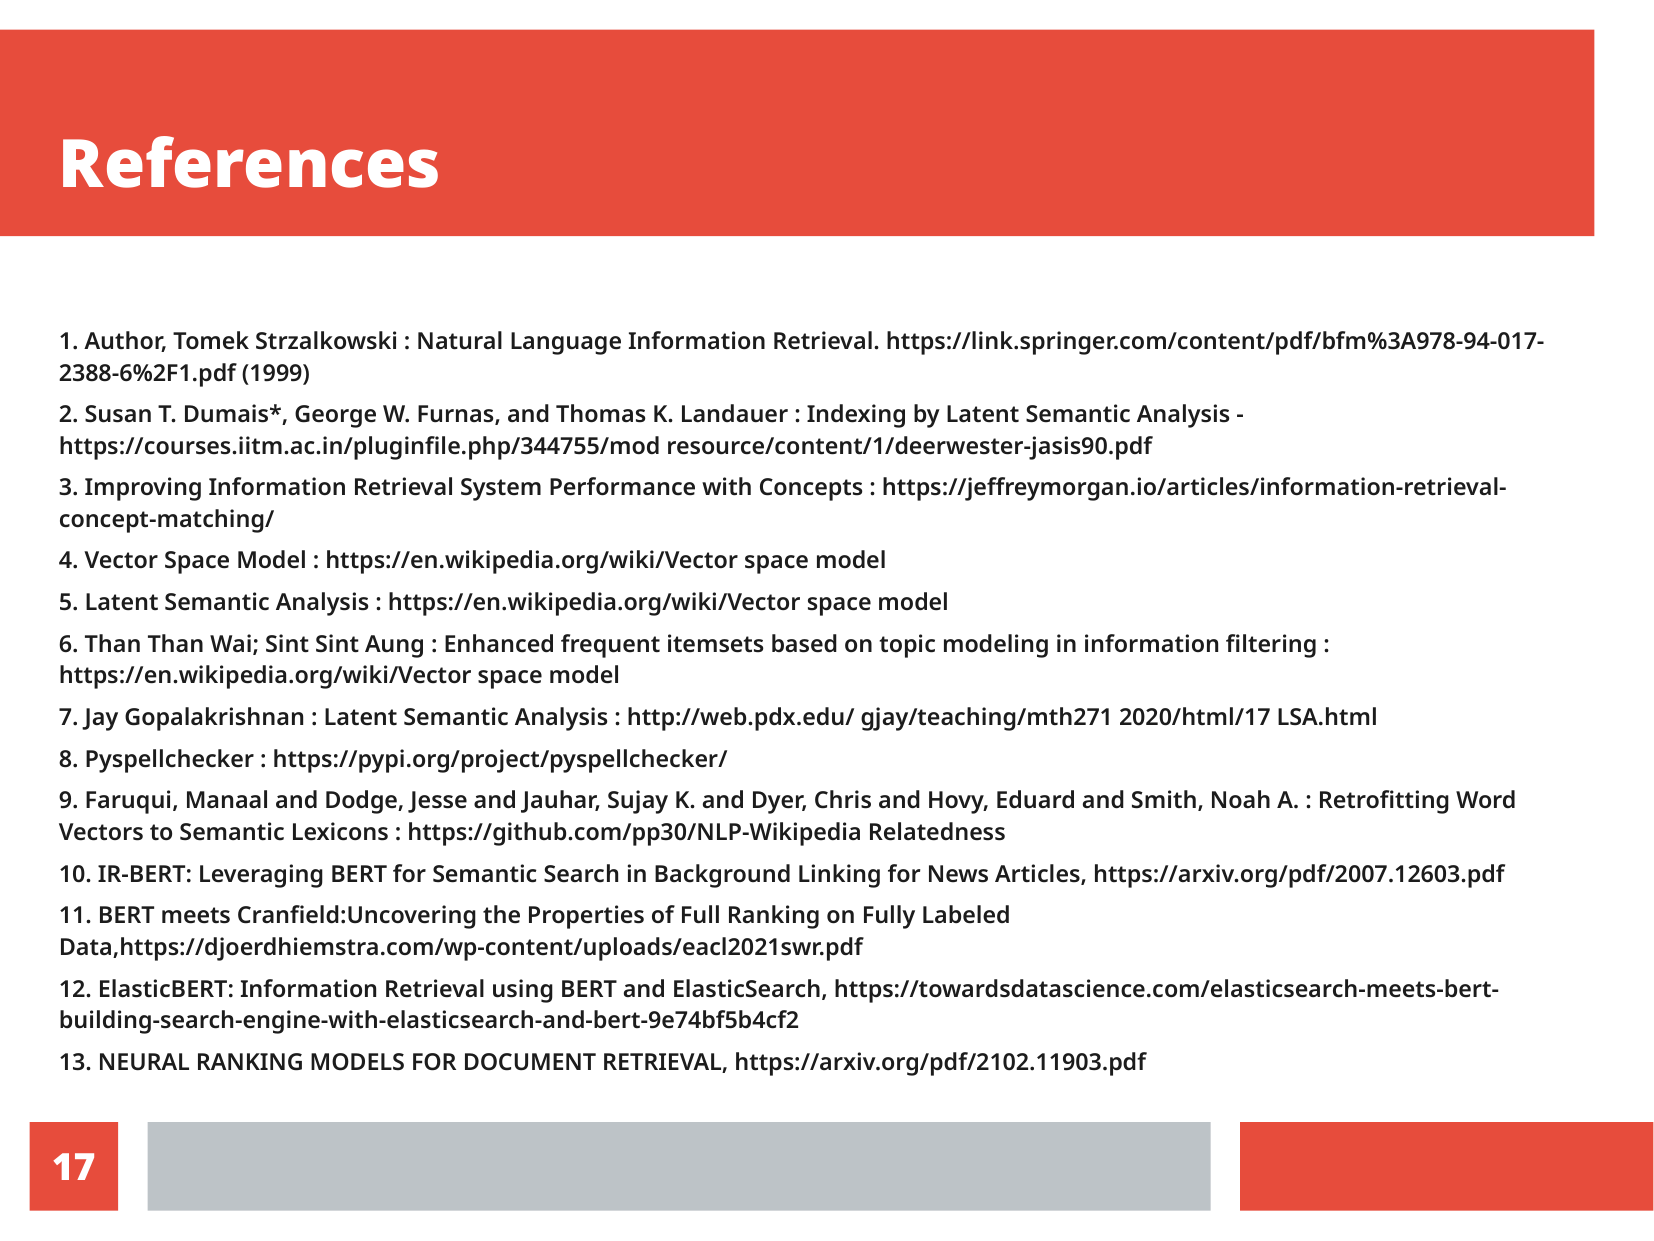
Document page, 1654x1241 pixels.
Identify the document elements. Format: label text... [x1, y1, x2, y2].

list 1. Author, Tomek Strzalkowski : Natural Language Information Retrieval. https://link.springer.com/content/pdf/bfm%3A978-94-017-2388-6%2F1.pdf (1999) 2. Susan T. Dumais*, George W. Furnas, and Thomas K. Landauer : Indexing by Latent Semantic Analysis - https://courses.iitm.ac.in/pluginfile.php/344755/mod resource/content/1/deerwester-jasis90.pdf 3. Improving Information Retrieval System Performance with Concepts : https://jeffreymorgan.io/articles/information-retrieval-concept-matching/ 4. Vector Space Model : https://en.wikipedia.org/wiki/Vector space model 5. Latent Semantic Analysis : https://en.wikipedia.org/wiki/Vector space model 6. Than Than Wai; Sint Sint Aung : Enhanced frequent itemsets based on topic modeling in information filtering : https://en.wikipedia.org/wiki/Vector space model 7. Jay Gopalakrishnan : Latent Semantic Analysis : http://web.pdx.edu/ gjay/teaching/mth271 2020/html/17 LSA.html 8. Pyspellchecker : https://pypi.org/project/pyspellchecker/ 9. Faruqui, Manaal and Dodge, Jesse and Jauhar, Sujay K. and Dyer, Chris and Hovy, Eduard and Smith, Noah A. : Retrofitting Word Vectors to Semantic Lexicons : https://github.com/pp30/NLP-Wikipedia Relatedness 10. IR-BERT: Leveraging BERT for Semantic Search in Background Linking for News Articles, https://arxiv.org/pdf/2007.12603.pdf 11. BERT meets Cranfield:Uncovering the Properties of Full Ranking on Fully Labeled Data,https://djoerdhiemstra.com/wp-content/uploads/eacl2021swr.pdf 12. ElasticBERT: Information Retrieval using BERT and ElasticSearch, https://towardsdatascience.com/elasticsearch-meets-bert-building-search-engine-with-elasticsearch-and-bert-9e74bf5b4cf2 13. NEURAL RANKING MODELS FOR DOCUMENT RETRIEVAL, https://arxiv.org/pdf/2102.11903.pdf [59, 324, 1565, 1093]
title References [59, 59, 1595, 207]
